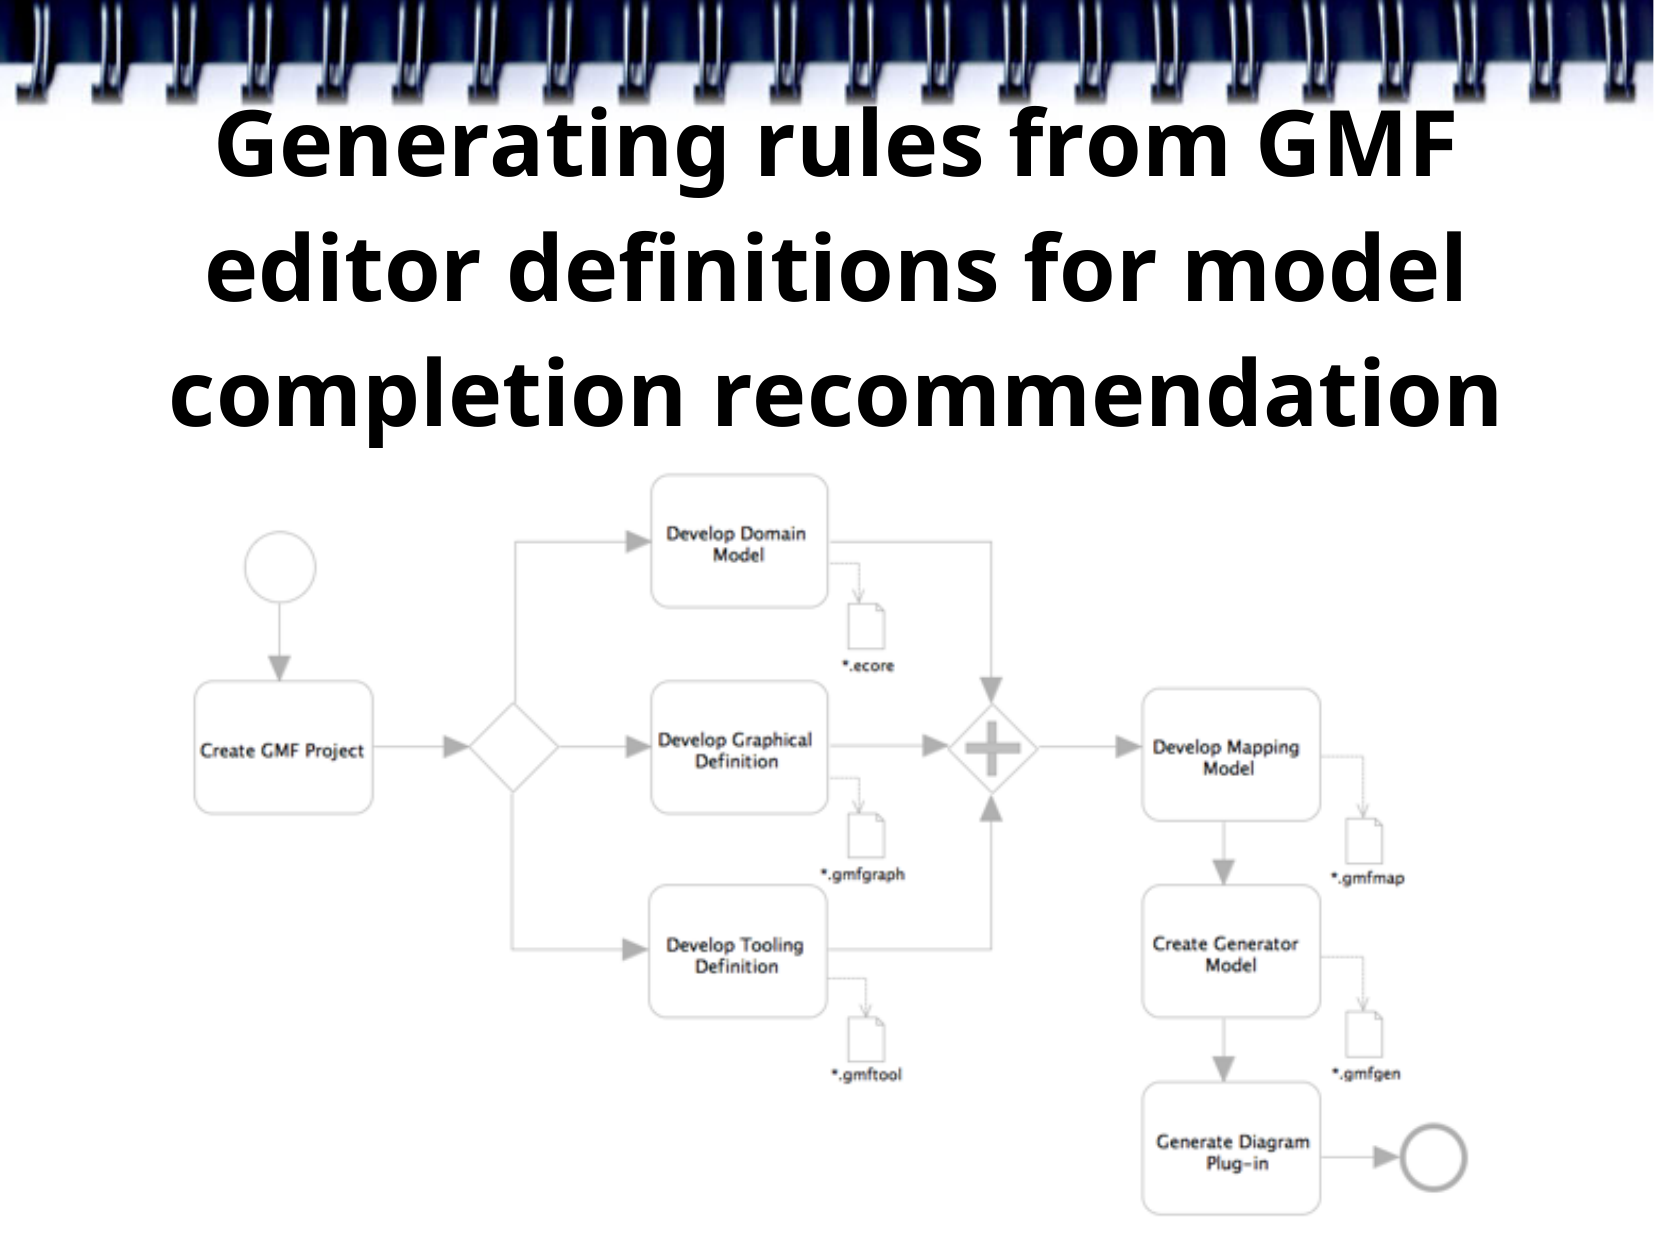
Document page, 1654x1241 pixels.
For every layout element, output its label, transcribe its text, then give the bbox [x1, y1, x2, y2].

picture [0, 0, 1654, 121]
picture [177, 463, 1477, 1227]
title Generating rules from GMF editor definitions for model completion recommendation [139, 93, 1535, 438]
